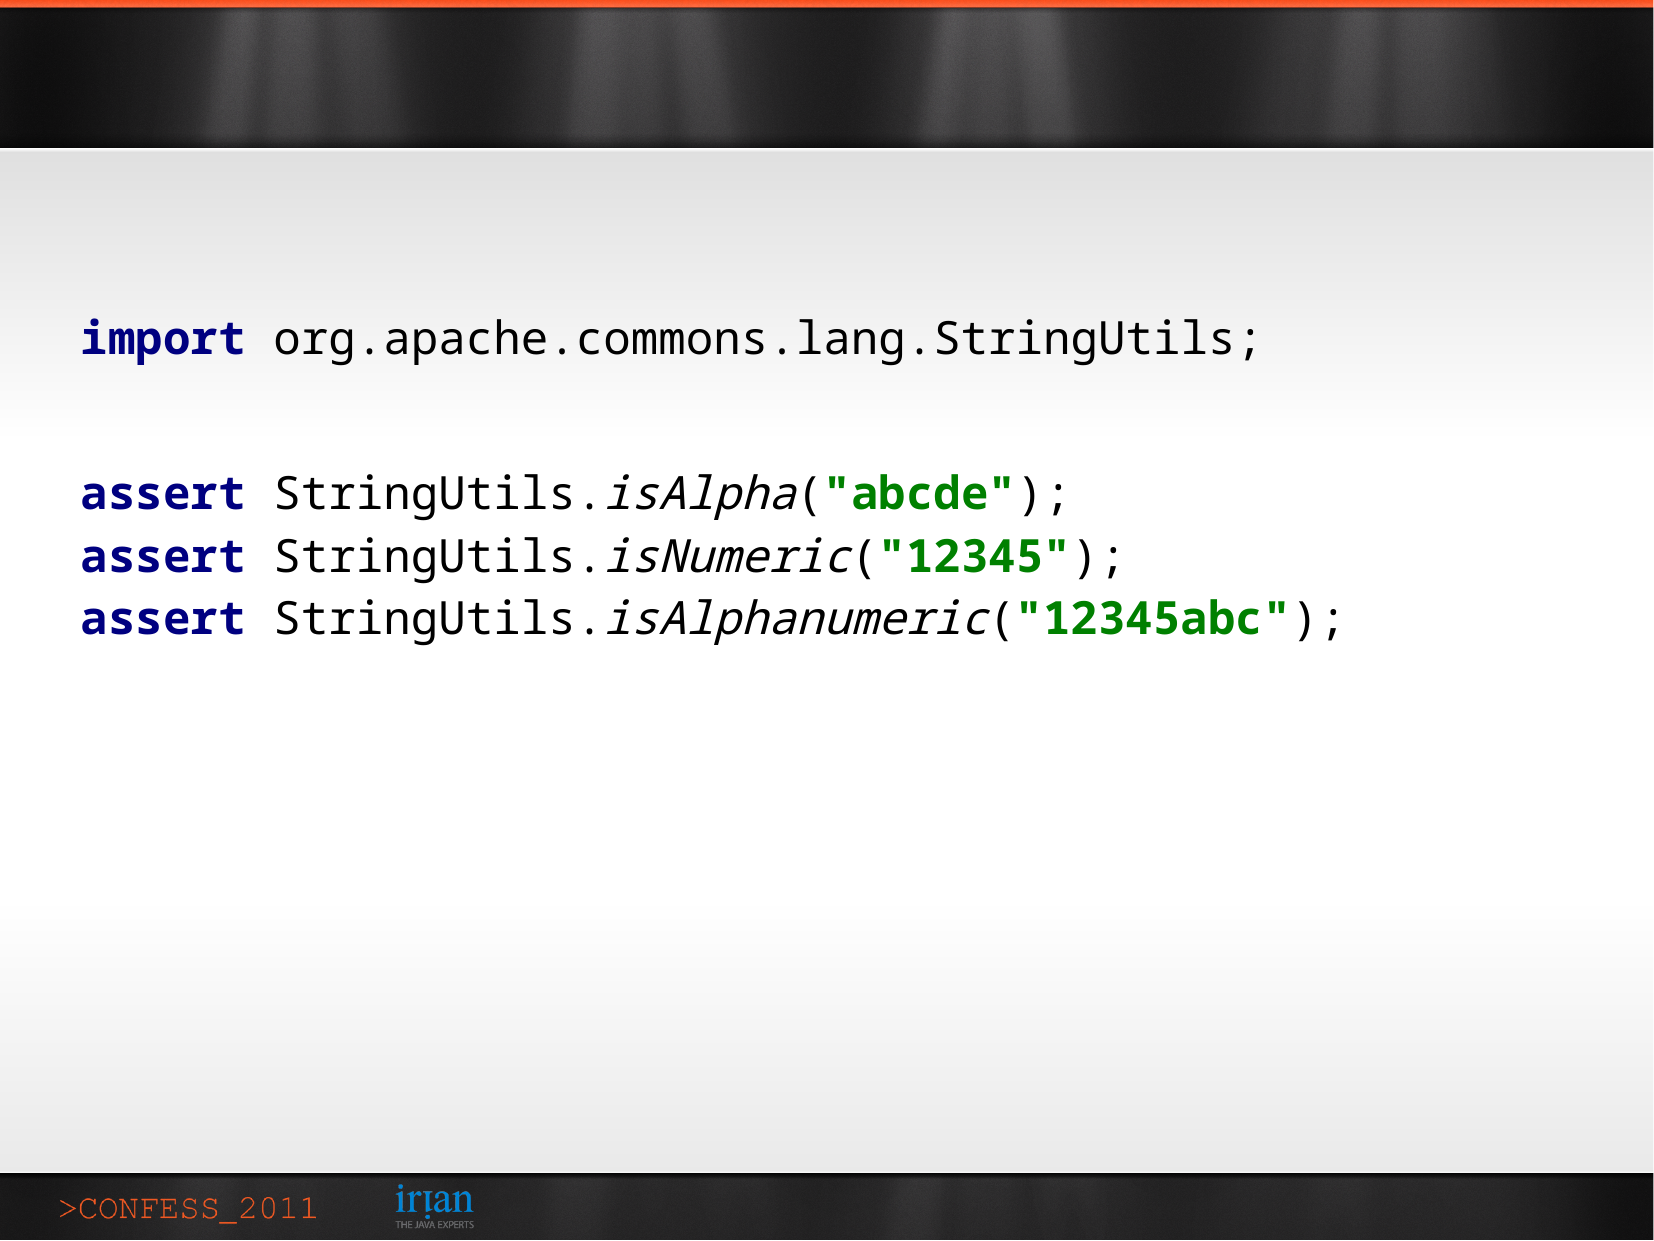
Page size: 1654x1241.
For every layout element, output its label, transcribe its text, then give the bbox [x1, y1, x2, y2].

subtitle import org.apache.commons.lang.StringUtils; assert StringUtils.isAlpha("abcde"); assert StringUtils.isNumeric("12345"); assert StringUtils.isAlphanumeric("12345abc"); [80, 305, 1570, 1125]
picture [0, 0, 1654, 1240]
